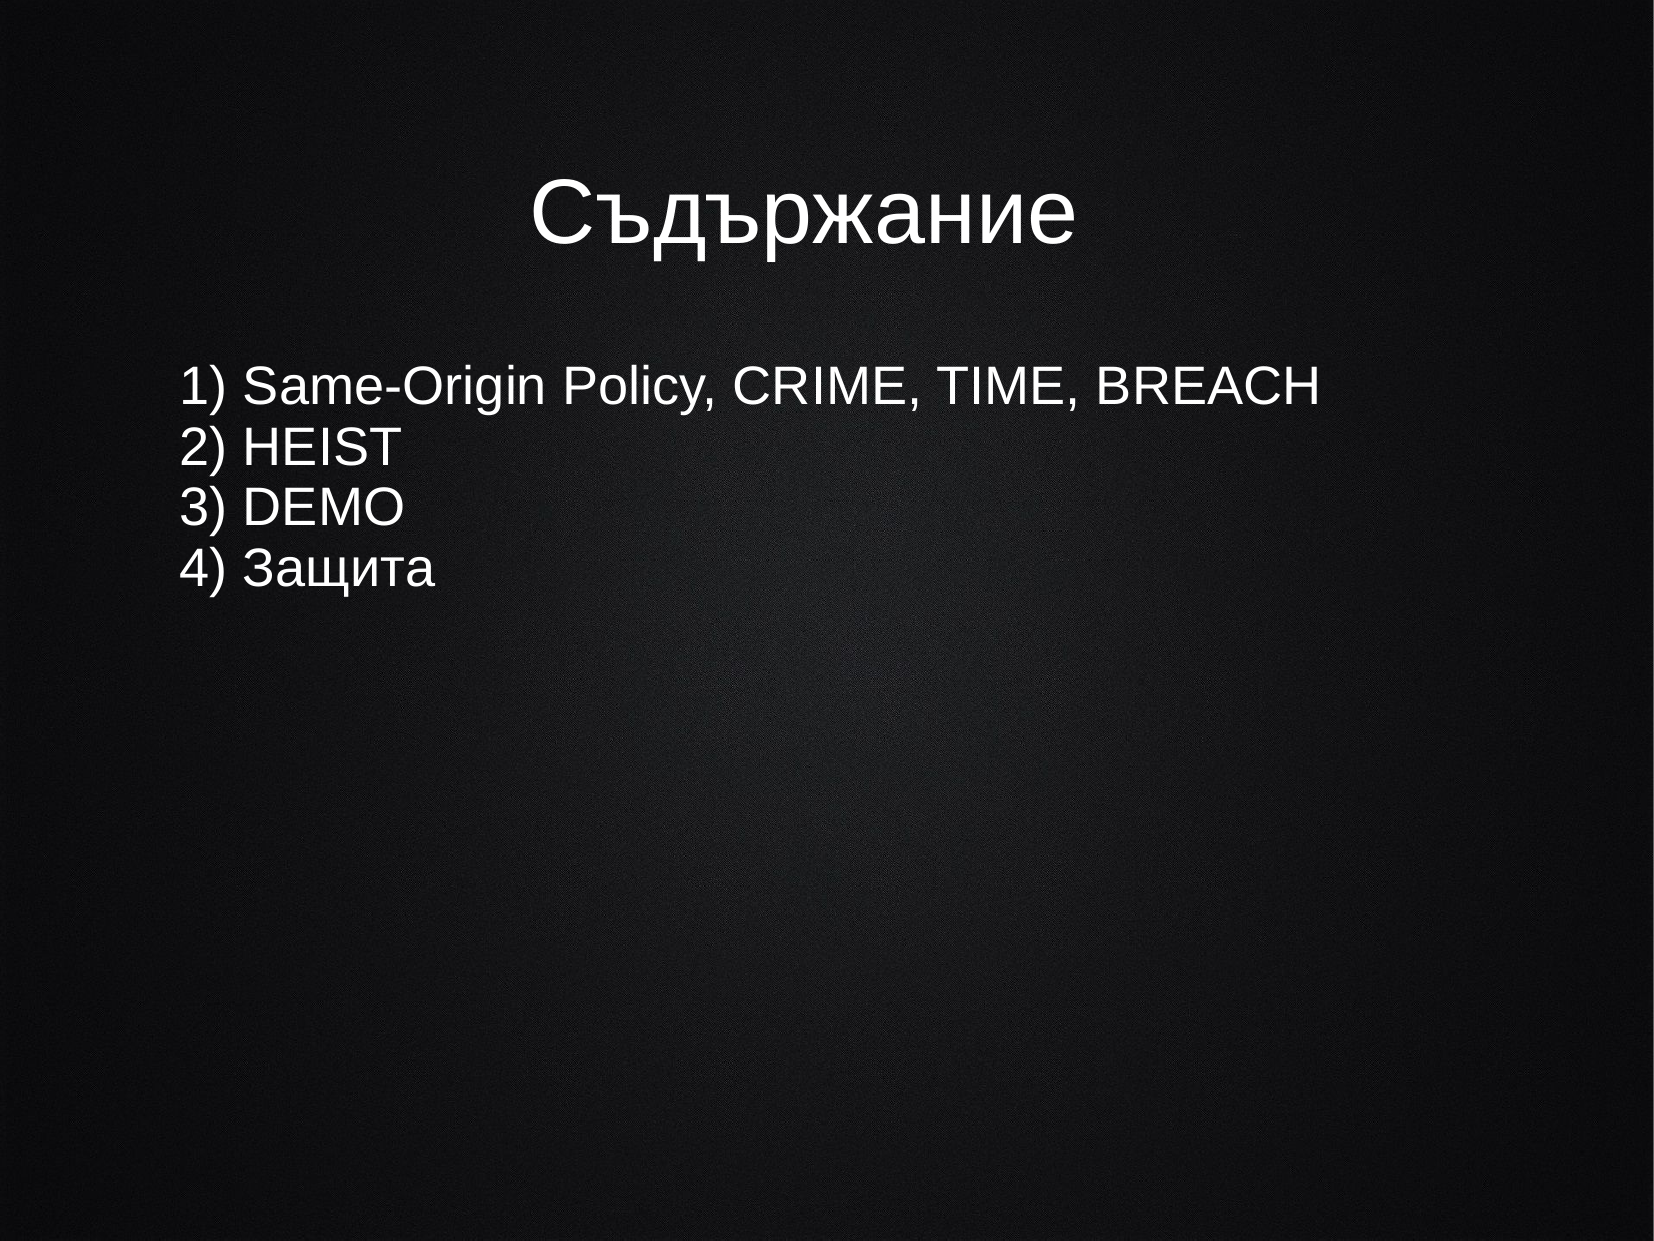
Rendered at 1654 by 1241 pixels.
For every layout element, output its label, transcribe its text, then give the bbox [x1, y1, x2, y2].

text_box Same-Origin Policy, CRIME, TIME, BREACH HEIST DEMO Защита [165, 348, 1595, 856]
picture [0, 0, 1654, 1241]
title Съдържание [60, 107, 1549, 316]
